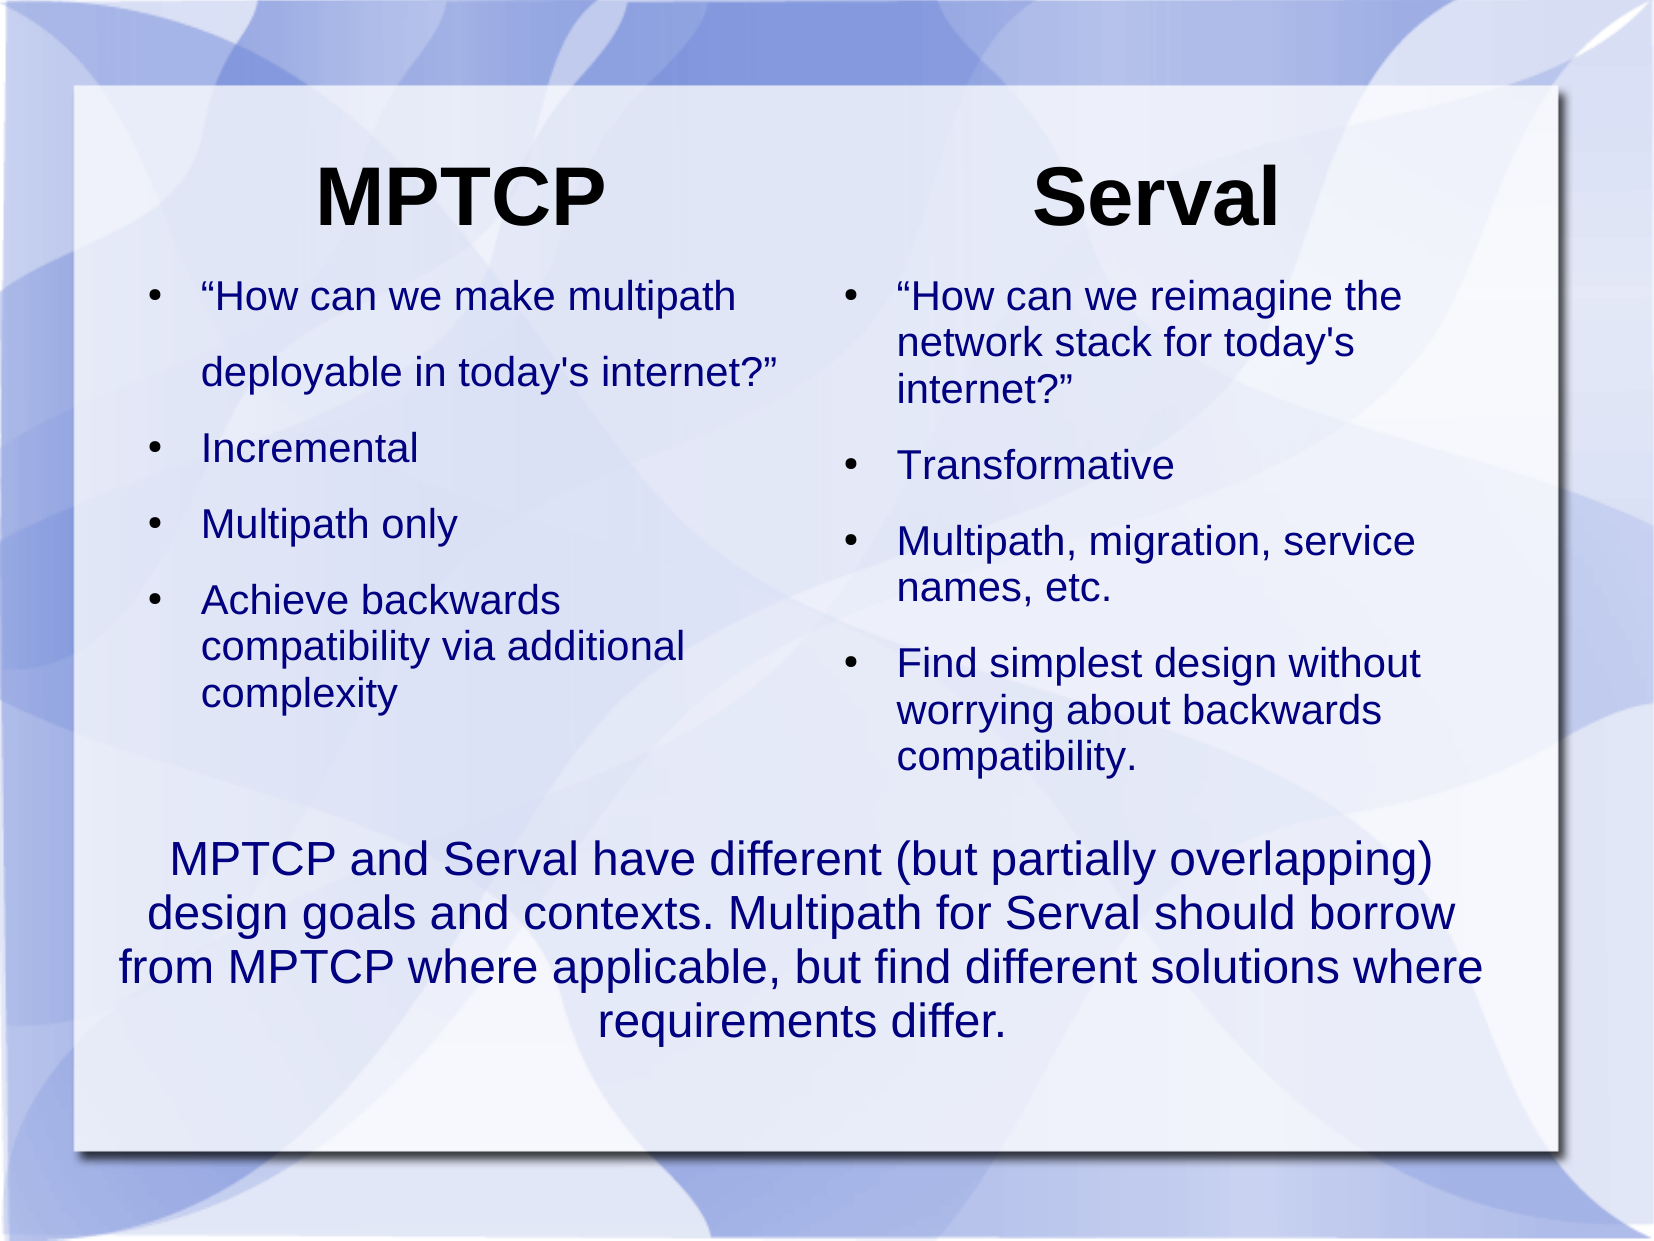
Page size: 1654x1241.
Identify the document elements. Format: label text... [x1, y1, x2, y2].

picture [0, 0, 1654, 1241]
list MPTCP “How can we make multipath deployable in today's internet?” Incremental Multipath only Achieve backwards compatibility via additional complexity [129, 150, 793, 825]
text_box MPTCP and Serval have different (but partially overlapping) design goals and contexts. Multipath for Serval should borrow from MPTCP where applicable, but find different solutions where requirements differ. [103, 825, 1591, 1158]
list Serval “How can we reimagine the network stack for today's internet?” Transformative Multipath, migration, service names, etc. Find simplest design without worrying about backwards compatibility. [825, 150, 1489, 825]
